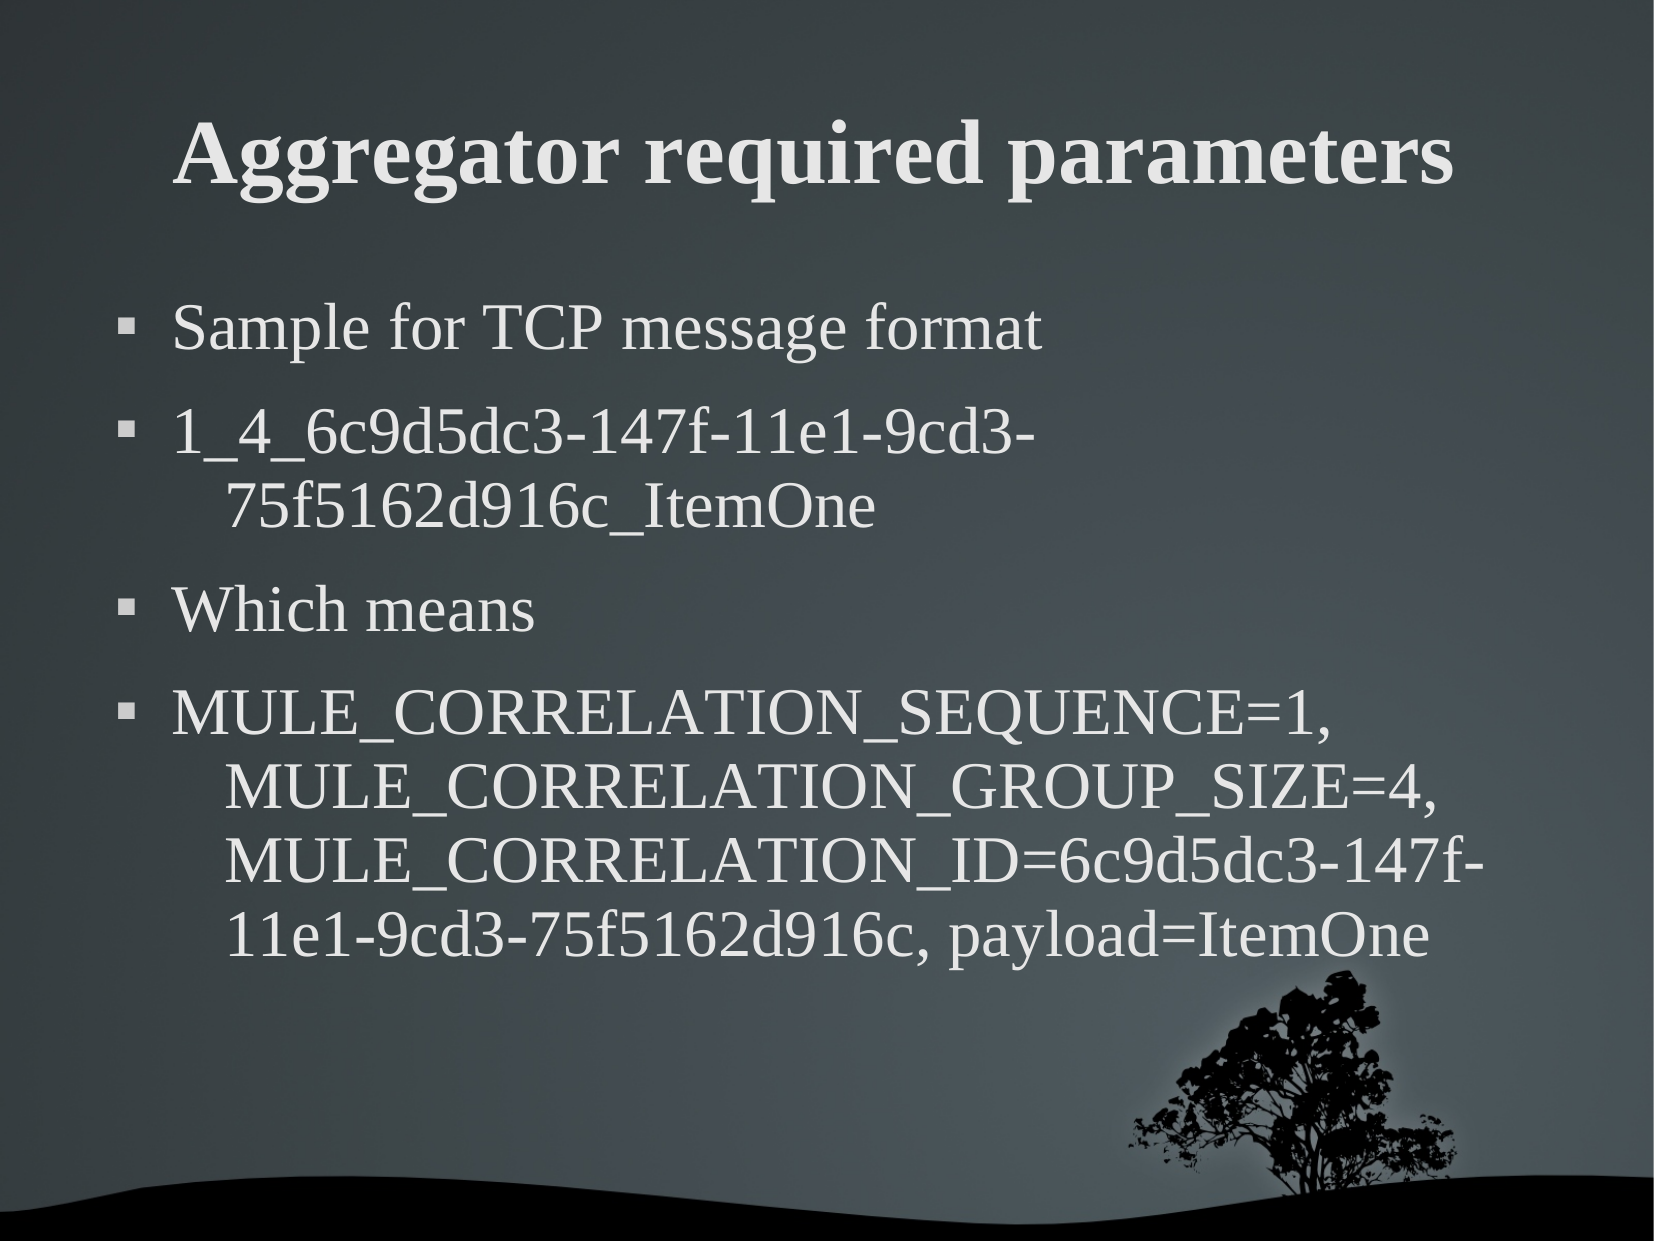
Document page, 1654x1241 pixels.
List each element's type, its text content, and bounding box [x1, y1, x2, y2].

title Aggregator required parameters [82, 49, 1571, 257]
list Sample for TCP message format 1_4_6c9d5dc3-147f-11e1-9cd3-75f5162d916c_ItemOne Which means MULE_CORRELATION_SEQUENCE=1, MULE_CORRELATION_GROUP_SIZE=4, MULE_CORRELATION_ID=6c9d5dc3-147f-11e1-9cd3-75f5162d916c, payload=ItemOne [82, 290, 1571, 1109]
picture [0, 0, 1654, 1241]
